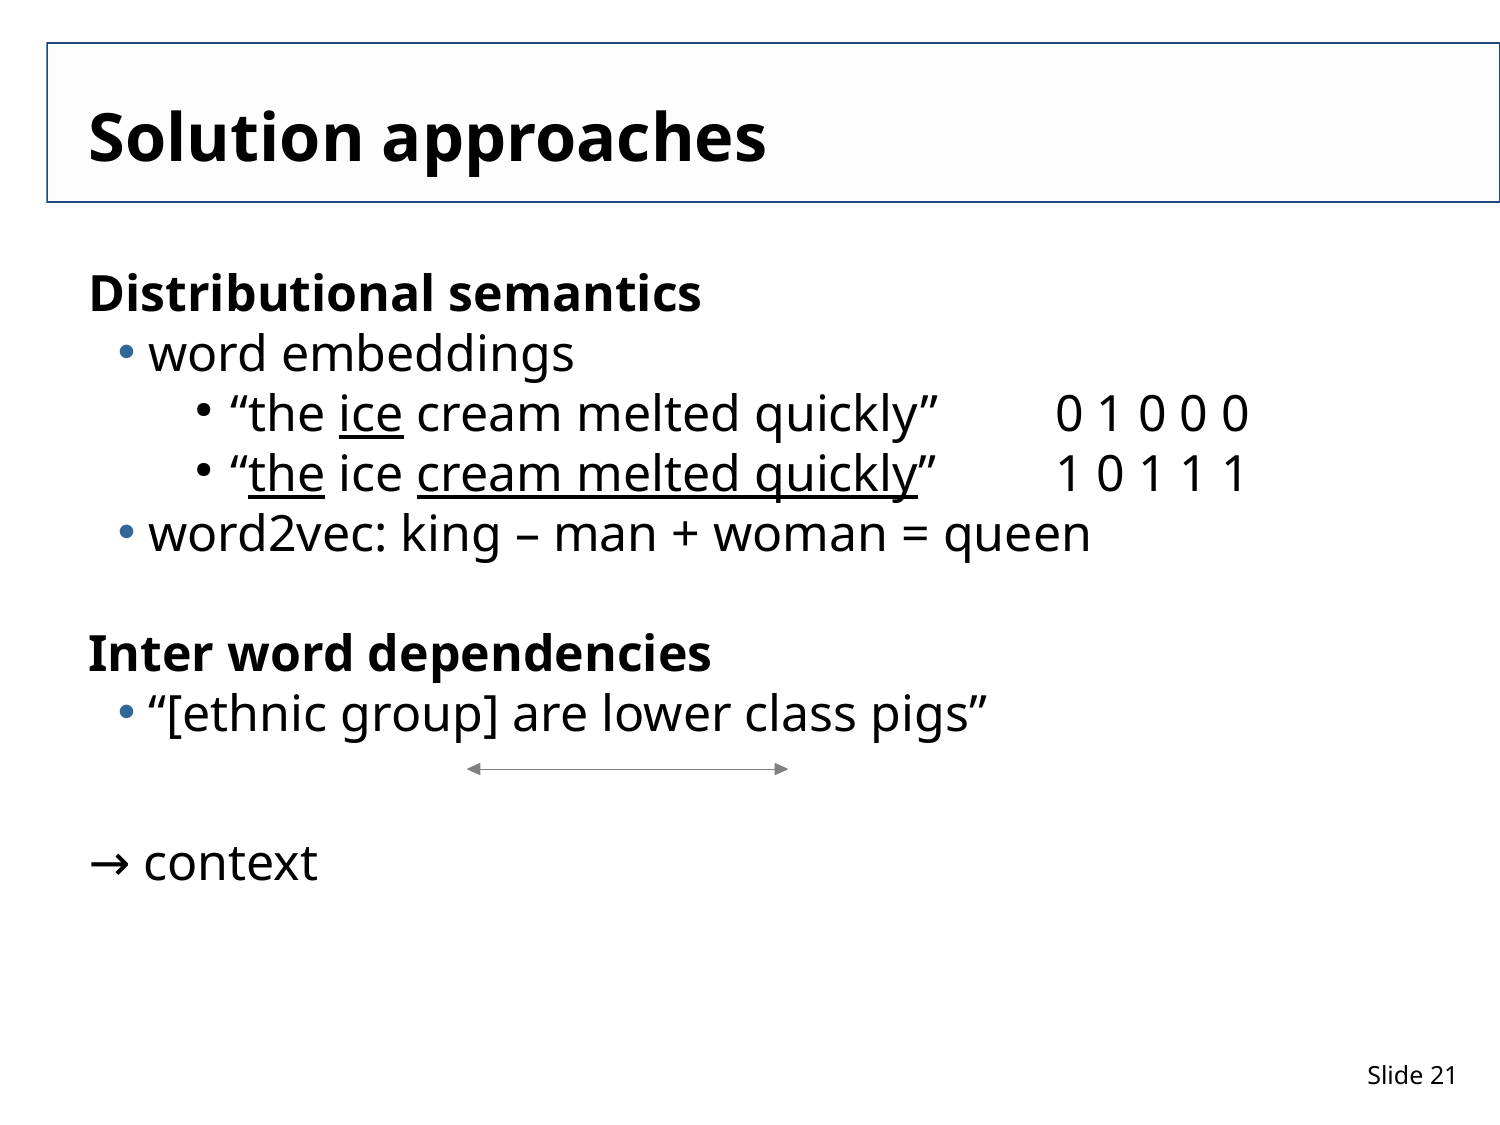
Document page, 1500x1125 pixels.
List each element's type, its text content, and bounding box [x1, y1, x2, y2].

text_box Distributional semantics word embeddings “the ice cream melted quickly” 0 1 0 0 0 “the ice cream melted quickly” 1 0 1 1 1 word2vec: king – man + woman = queen Inter word dependencies “[ethnic group] are lower class pigs” → context [88, 260, 1435, 1029]
text_box Solution approaches [88, 42, 1469, 176]
